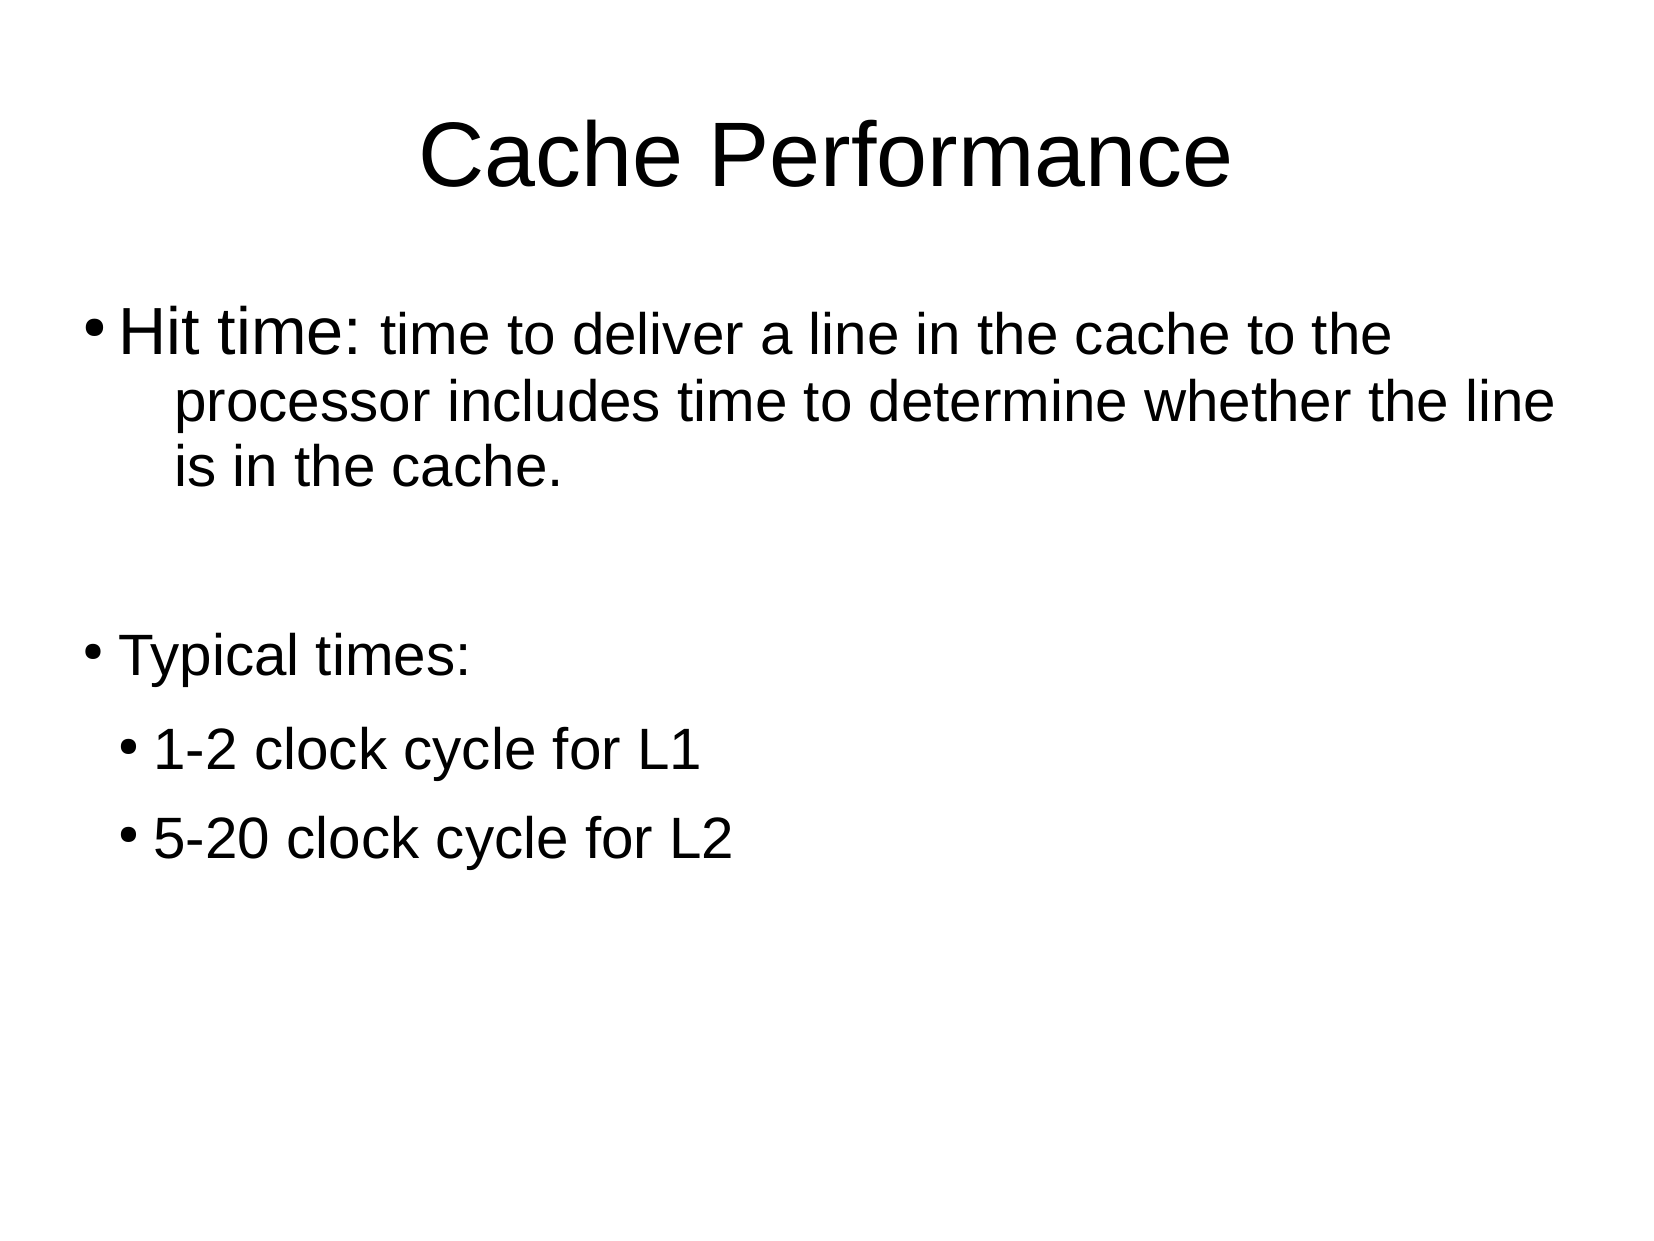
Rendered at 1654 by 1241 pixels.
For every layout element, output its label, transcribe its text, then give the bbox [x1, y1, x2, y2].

list Hit time: time to deliver a line in the cache to the processor includes time to determine whether the line is in the cache. Typical times: 1-2 clock cycle for L1 5-20 clock cycle for L2 [82, 290, 1571, 1109]
title Cache Performance [82, 49, 1571, 257]
